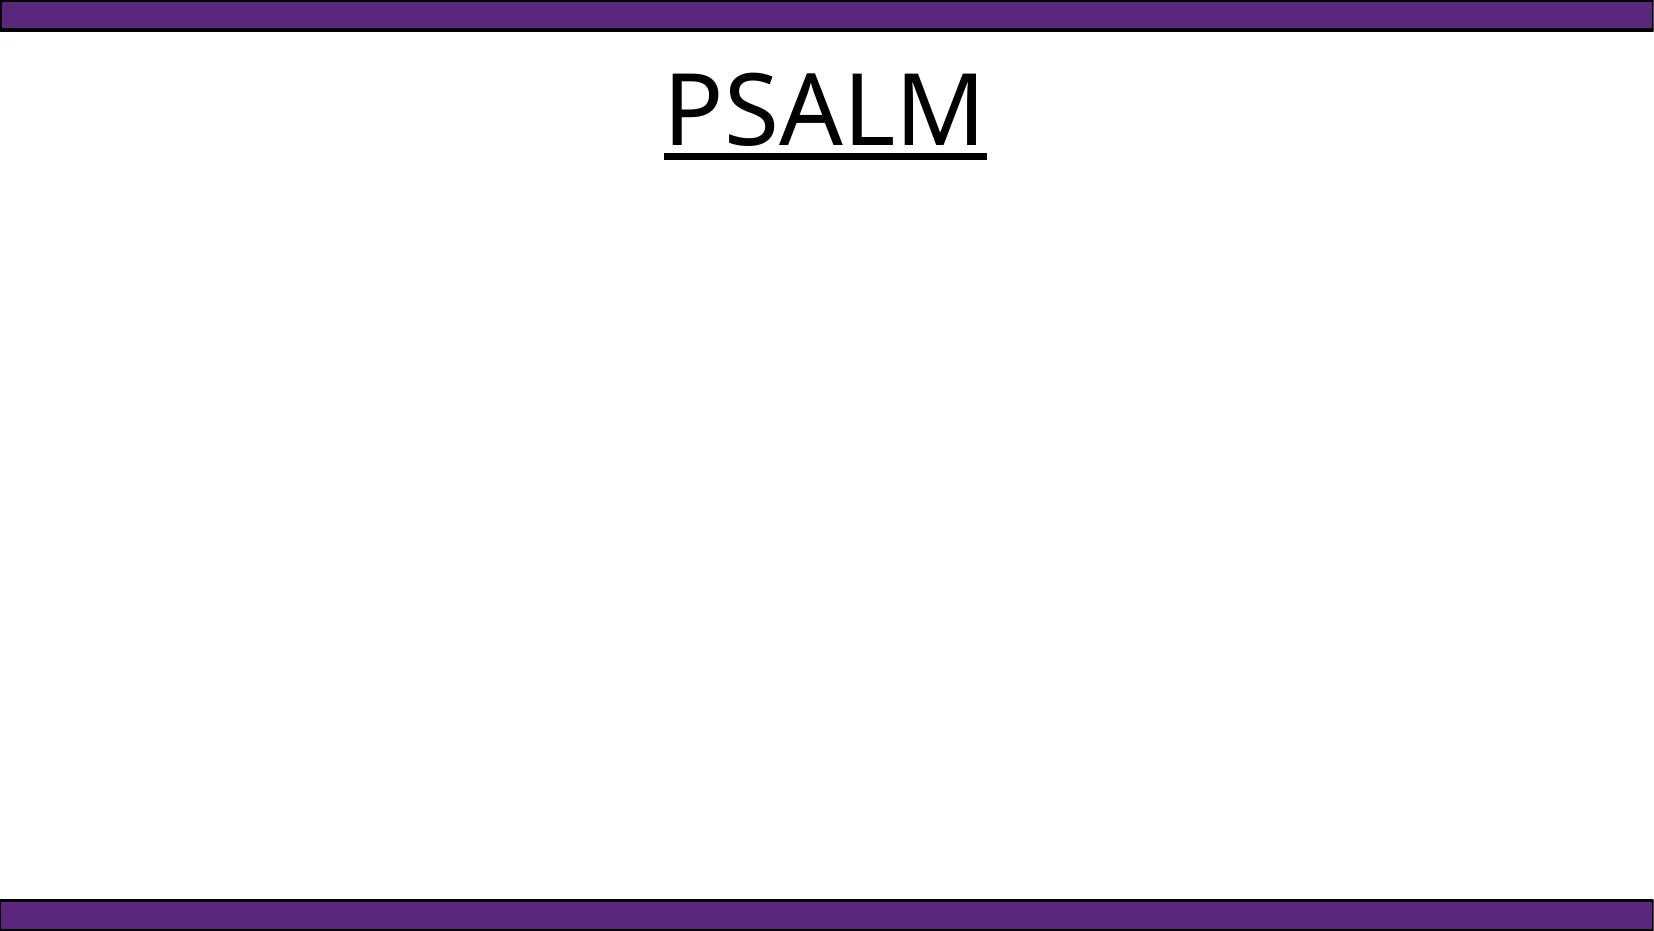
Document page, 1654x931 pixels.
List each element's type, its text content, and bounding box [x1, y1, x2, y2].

picture [0, 31, 1654, 900]
text_box [0, 0, 1654, 31]
text_box [0, 900, 1654, 931]
text_box PSALM [60, 30, 1591, 226]
